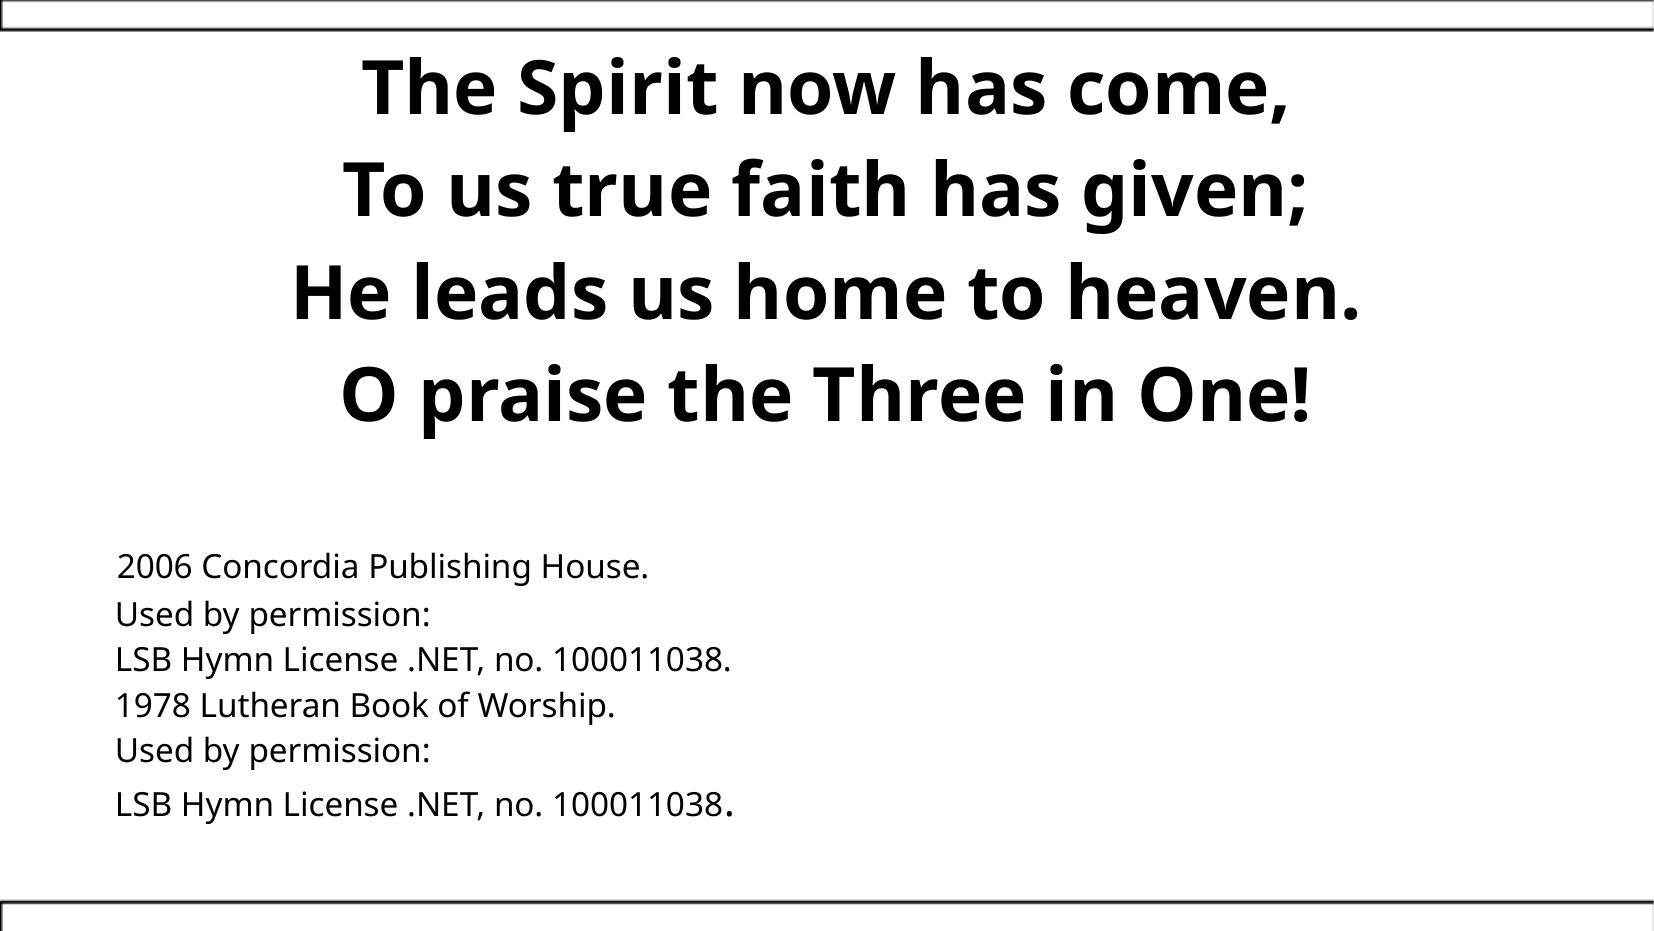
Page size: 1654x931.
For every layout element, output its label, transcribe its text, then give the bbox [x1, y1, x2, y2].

text_box The Spirit now has come, To us true faith has given; He leads us home to heaven. O praise the Three in One! 2006 Concordia Publishing House. Used by permission: LSB Hymn License .NET, no. 100011038. 1978 Lutheran Book of Worship. Used by permission: LSB Hymn License .NET, no. 100011038. [91, 27, 1562, 818]
picture [0, 0, 1654, 931]
